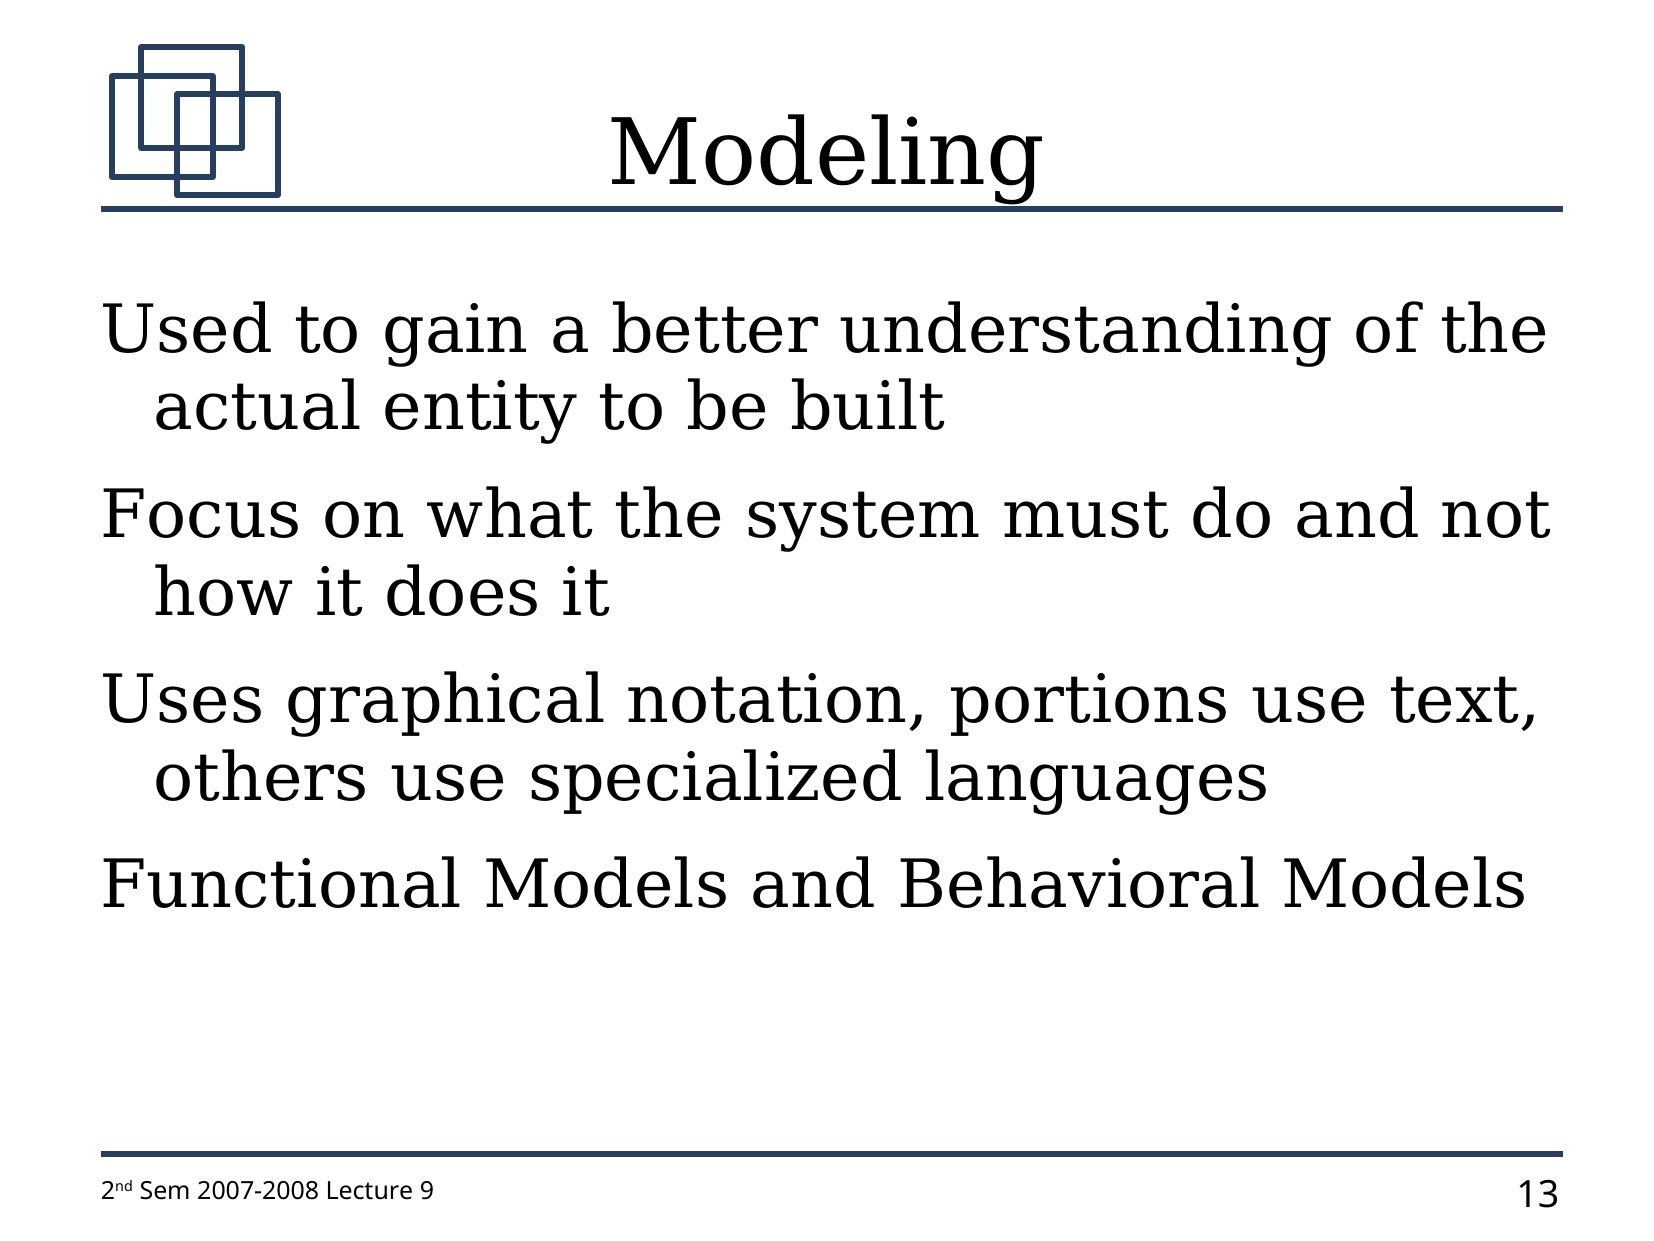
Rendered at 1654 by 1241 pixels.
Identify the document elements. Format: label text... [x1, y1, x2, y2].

list Used to gain a better understanding of the actual entity to be built Focus on what the system must do and not how it does it Uses graphical notation, portions use text, others use specialized languages Functional Models and Behavioral Models [82, 290, 1571, 1109]
title Modeling [82, 49, 1571, 257]
